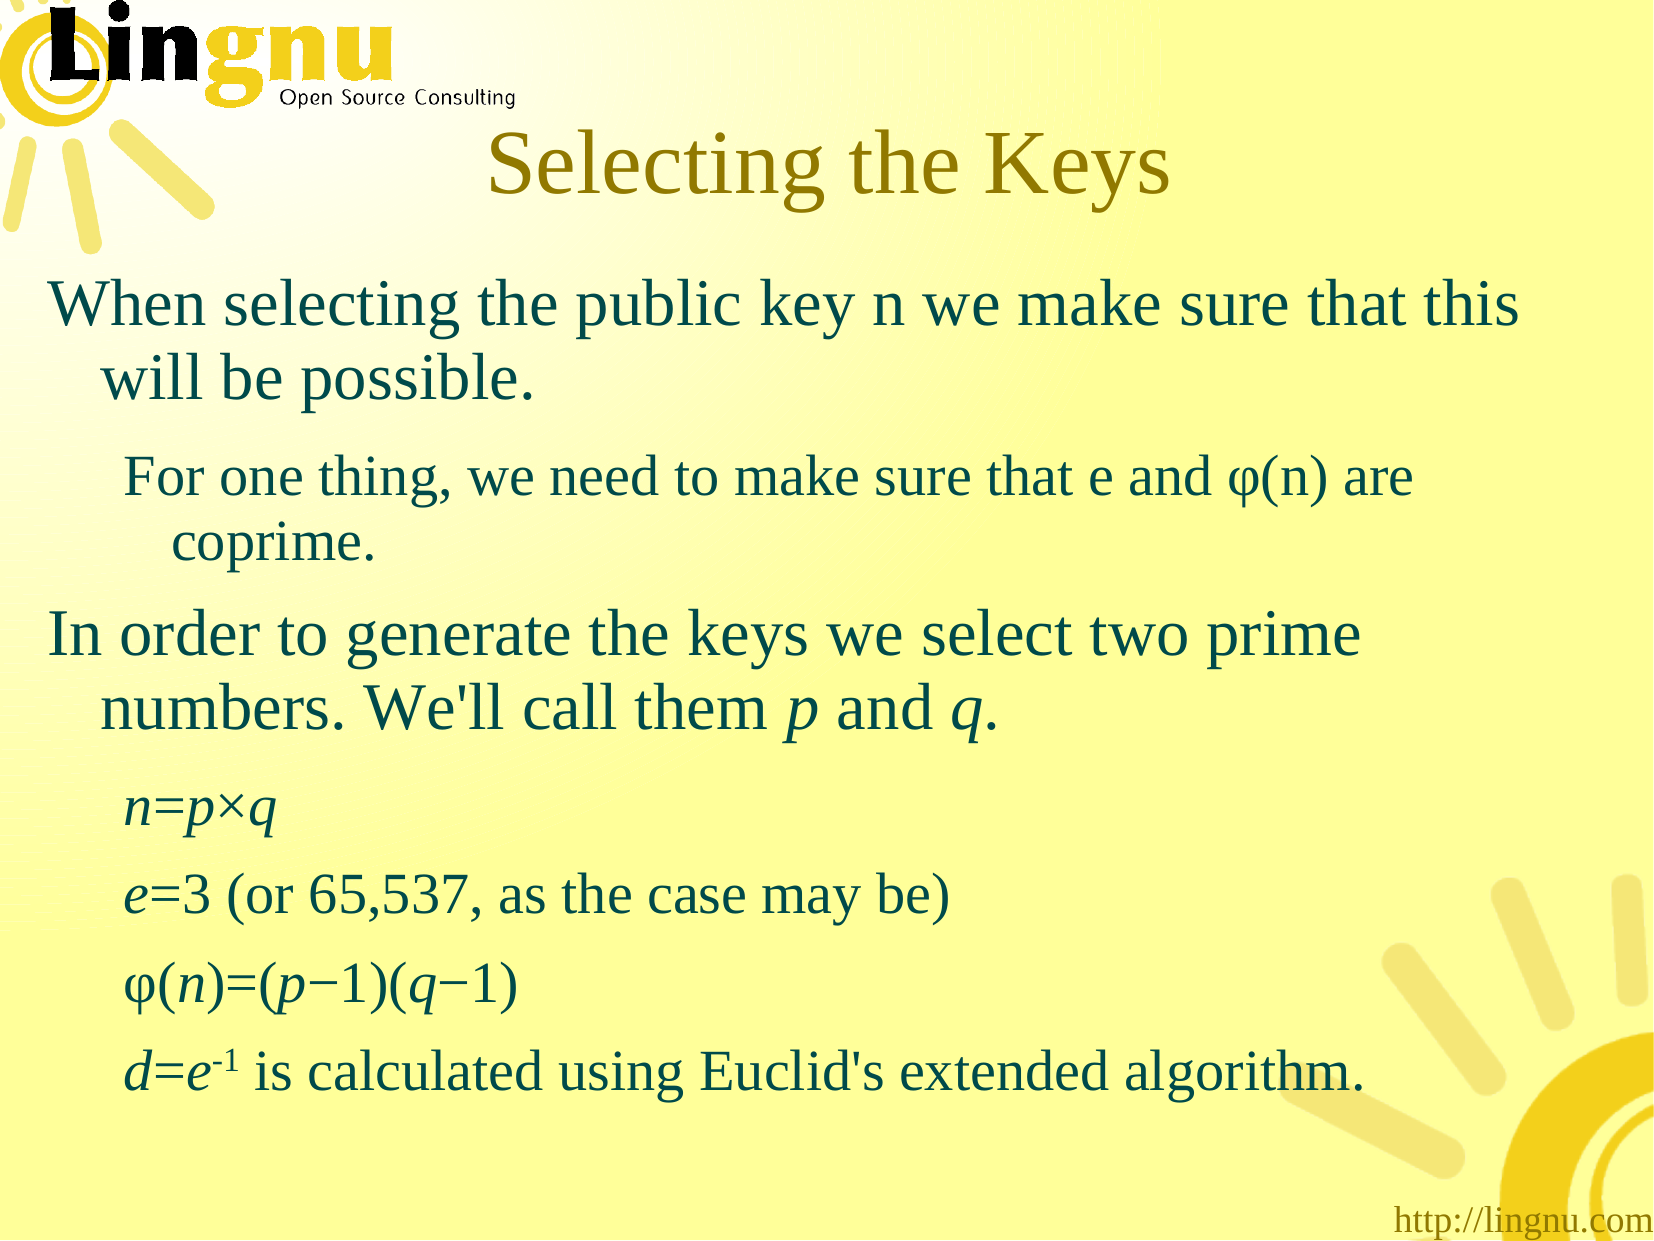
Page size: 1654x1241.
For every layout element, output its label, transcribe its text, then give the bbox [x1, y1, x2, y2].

picture [1256, 871, 1654, 1241]
list When selecting the public key n we make sure that this will be possible. For one thing, we need to make sure that e and φ(n) are coprime. In order to generate the keys we select two prime numbers. We'll call them p and q. n=p×q e=3 (or 65,537, as the case may be) φ(n)=(p−1)(q−1) d=e-1 is calculated using Euclid's extended algorithm. [29, 265, 1625, 1127]
picture [0, 0, 516, 256]
title Selecting the Keys [123, 58, 1536, 265]
